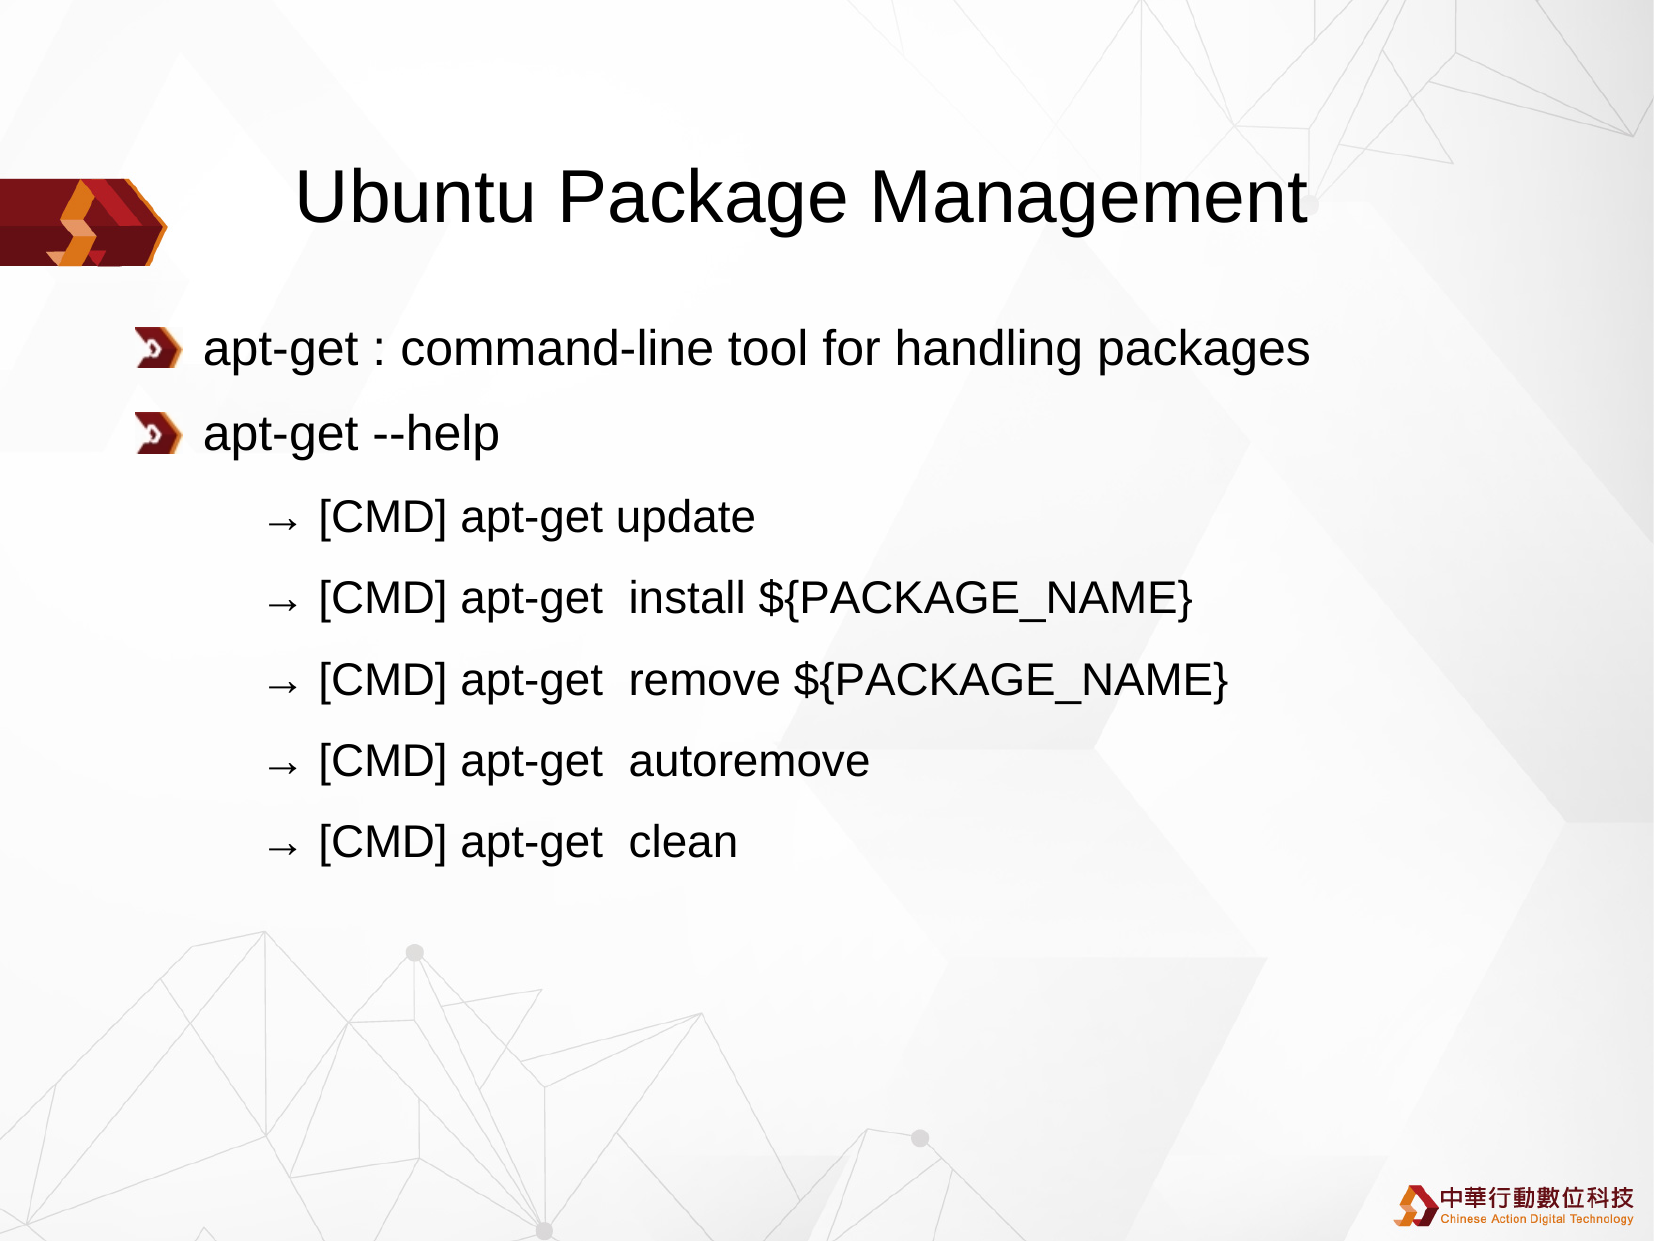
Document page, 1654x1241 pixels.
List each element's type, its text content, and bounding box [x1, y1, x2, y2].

list apt-get : command-line tool for handling packages apt-get --help → [CMD] apt-get update → [CMD] apt-get install ${PACKAGE_NAME} → [CMD] apt-get remove ${PACKAGE_NAME} → [CMD] apt-get autoremove → [CMD] apt-get clean [118, 319, 1571, 1040]
title Ubuntu Package Management [118, 112, 1506, 281]
picture [0, 0, 1654, 1241]
